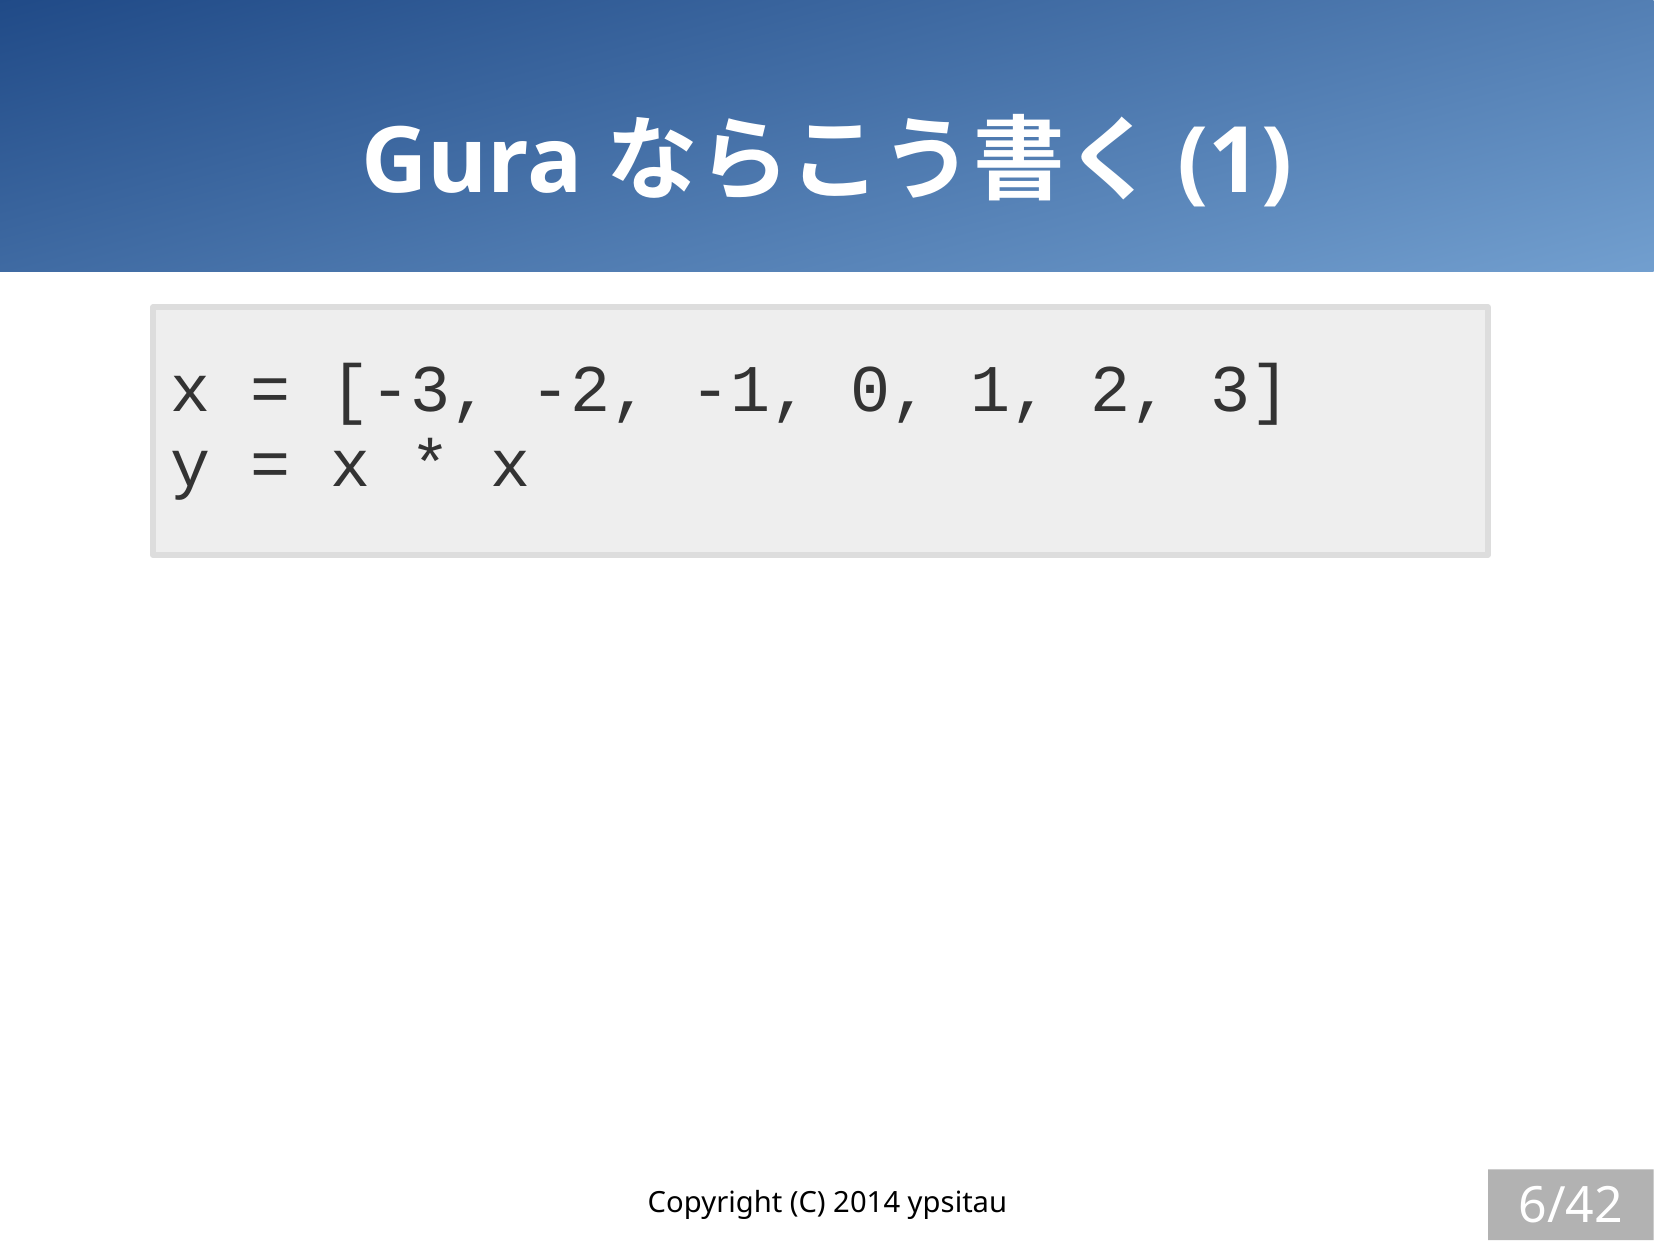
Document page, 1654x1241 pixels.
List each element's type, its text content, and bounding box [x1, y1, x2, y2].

title Gura ならこう書く (1) [82, 49, 1571, 257]
text_box x = [-3, -2, -1, 0, 1, 2, 3] y = x * x [153, 307, 1488, 556]
